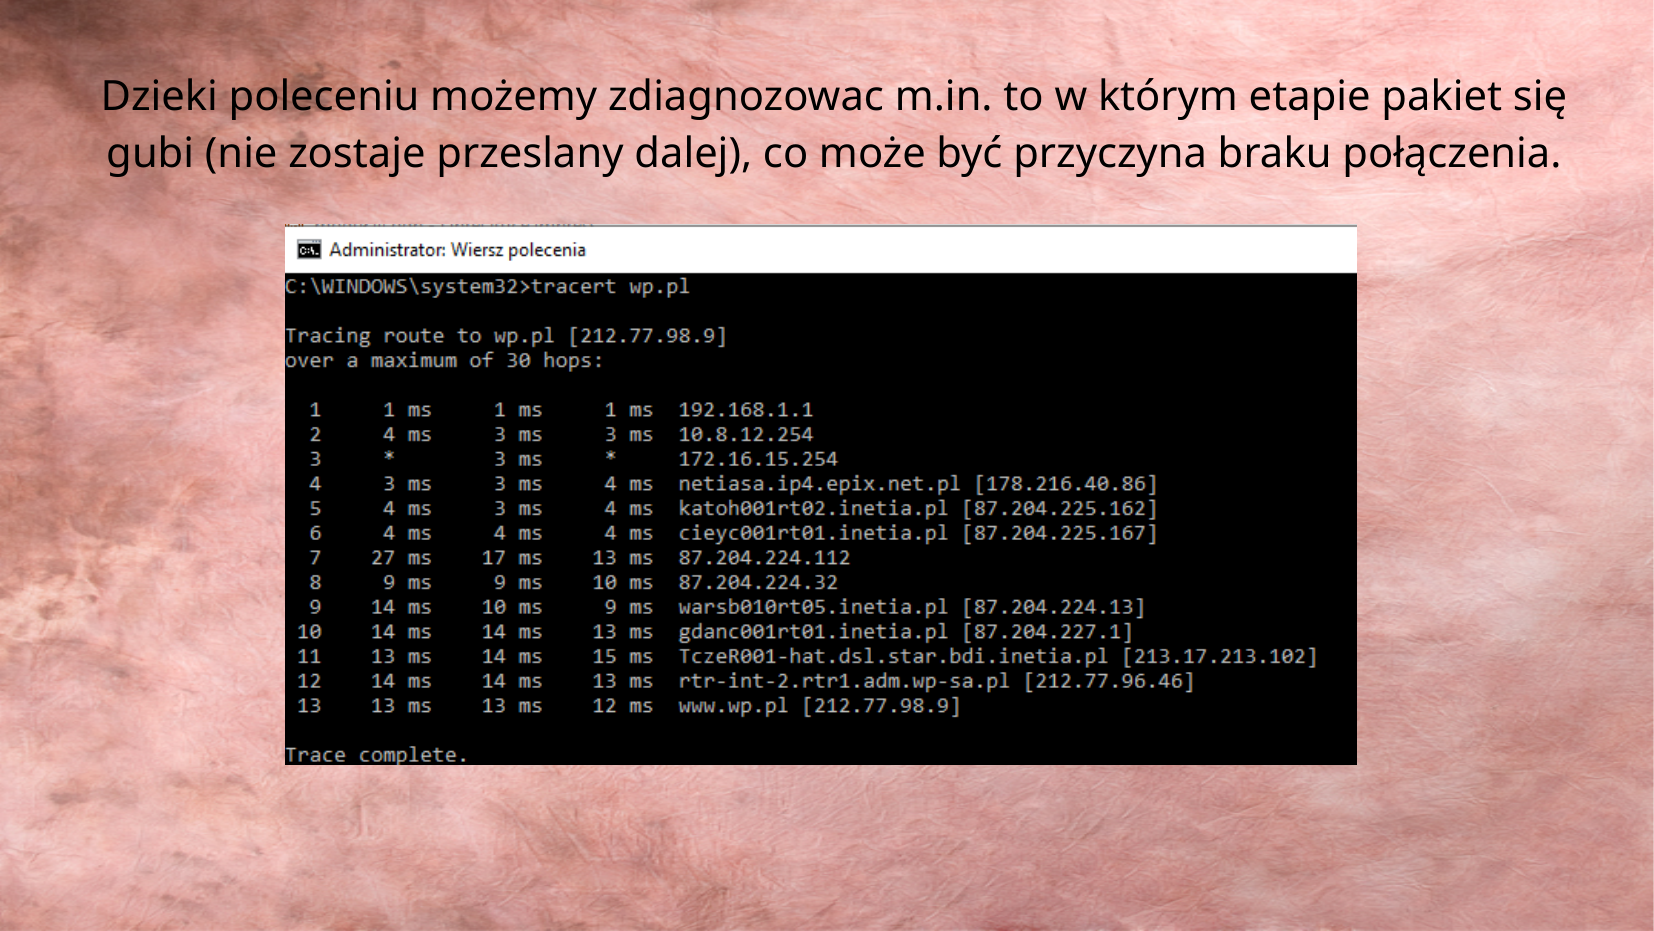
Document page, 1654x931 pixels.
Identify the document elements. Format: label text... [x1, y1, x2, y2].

title Dzieki poleceniu możemy zdiagnozowac m.in. to w którym etapie pakiet się gubi (nie zostaje przeslany dalej), co może być przyczyna braku połączenia. [90, 45, 1579, 201]
picture [0, 0, 1654, 931]
